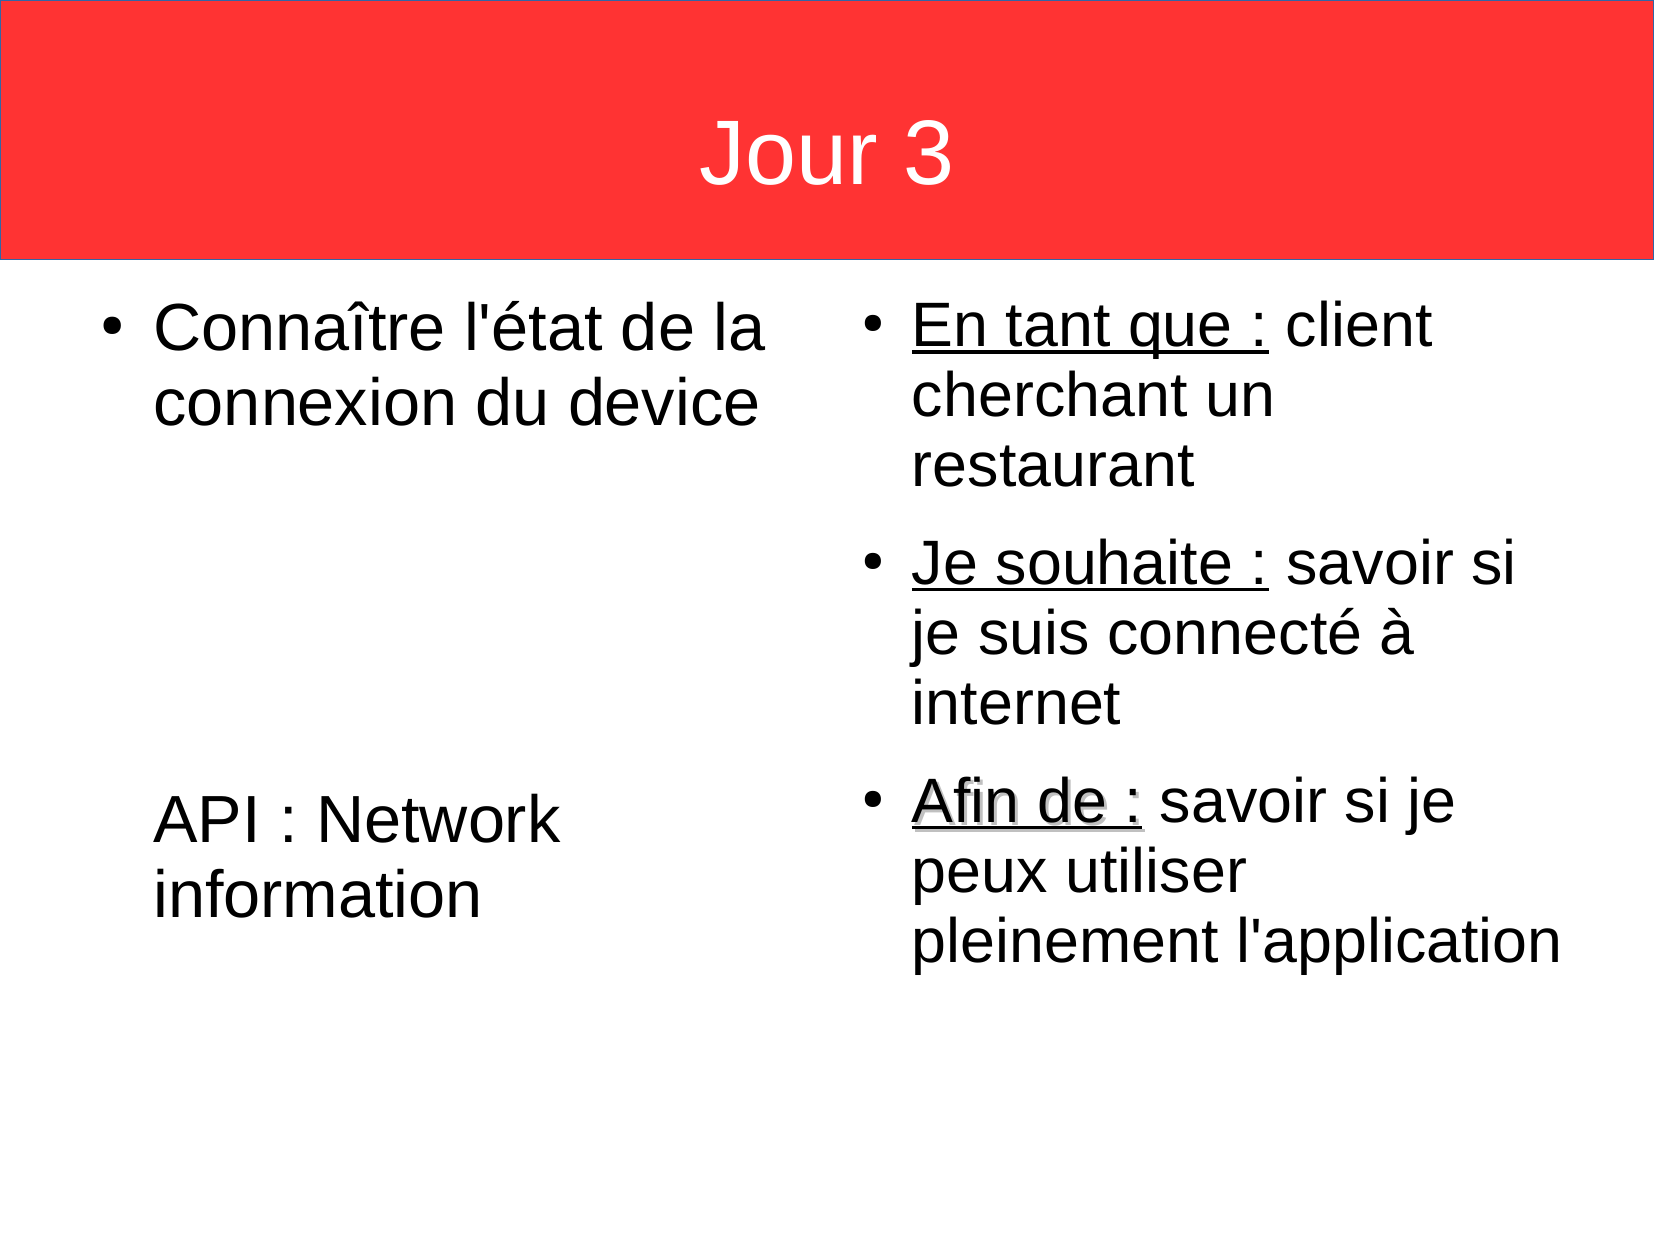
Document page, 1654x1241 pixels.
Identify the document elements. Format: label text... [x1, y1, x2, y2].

text_box [0, 0, 1654, 260]
list En tant que : client cherchant un restaurant Je souhaite : savoir si je suis connecté à internet Afin de : savoir si je peux utiliser pleinement l'application [845, 290, 1572, 1010]
title Jour 3 [82, 49, 1571, 257]
list Connaître l'état de la connexion du device API : Network information [82, 290, 809, 1010]
